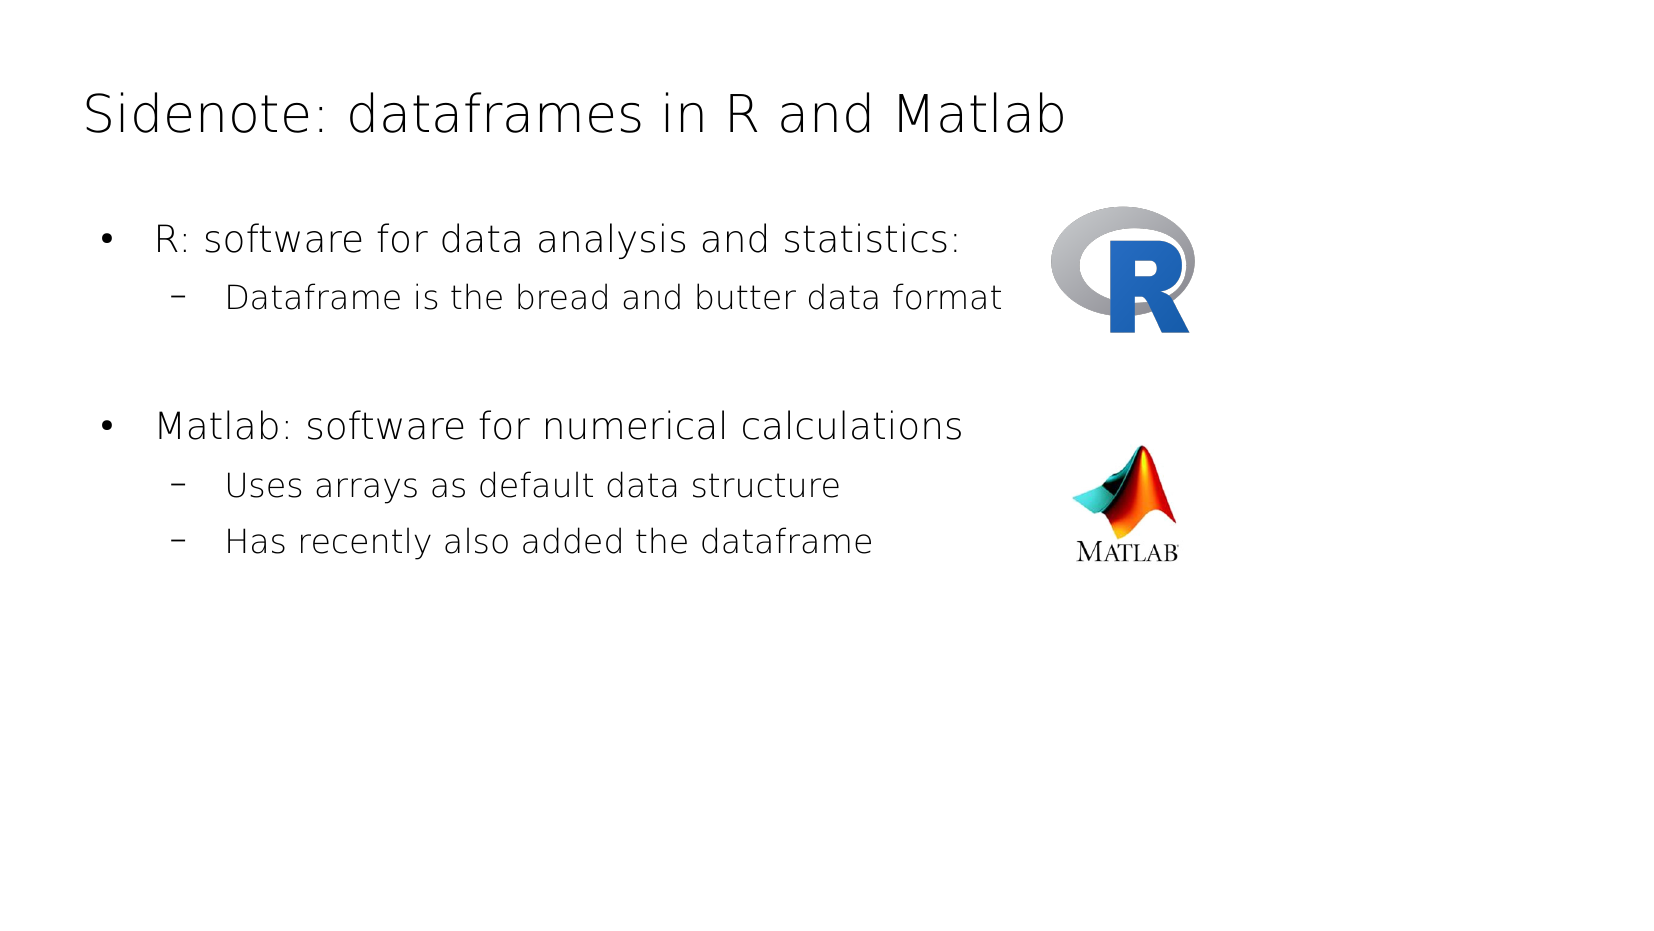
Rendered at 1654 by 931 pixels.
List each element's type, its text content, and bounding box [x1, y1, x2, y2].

picture [1066, 434, 1188, 570]
picture [1051, 206, 1195, 333]
list R: software for data analysis and statistics: Dataframe is the bread and butter data format Matlab: software for numerical calculations Uses arrays as default data structure Has recently also added the dataframe [82, 217, 1571, 758]
title Sidenote: dataframes in R and Matlab [82, 37, 1571, 193]
